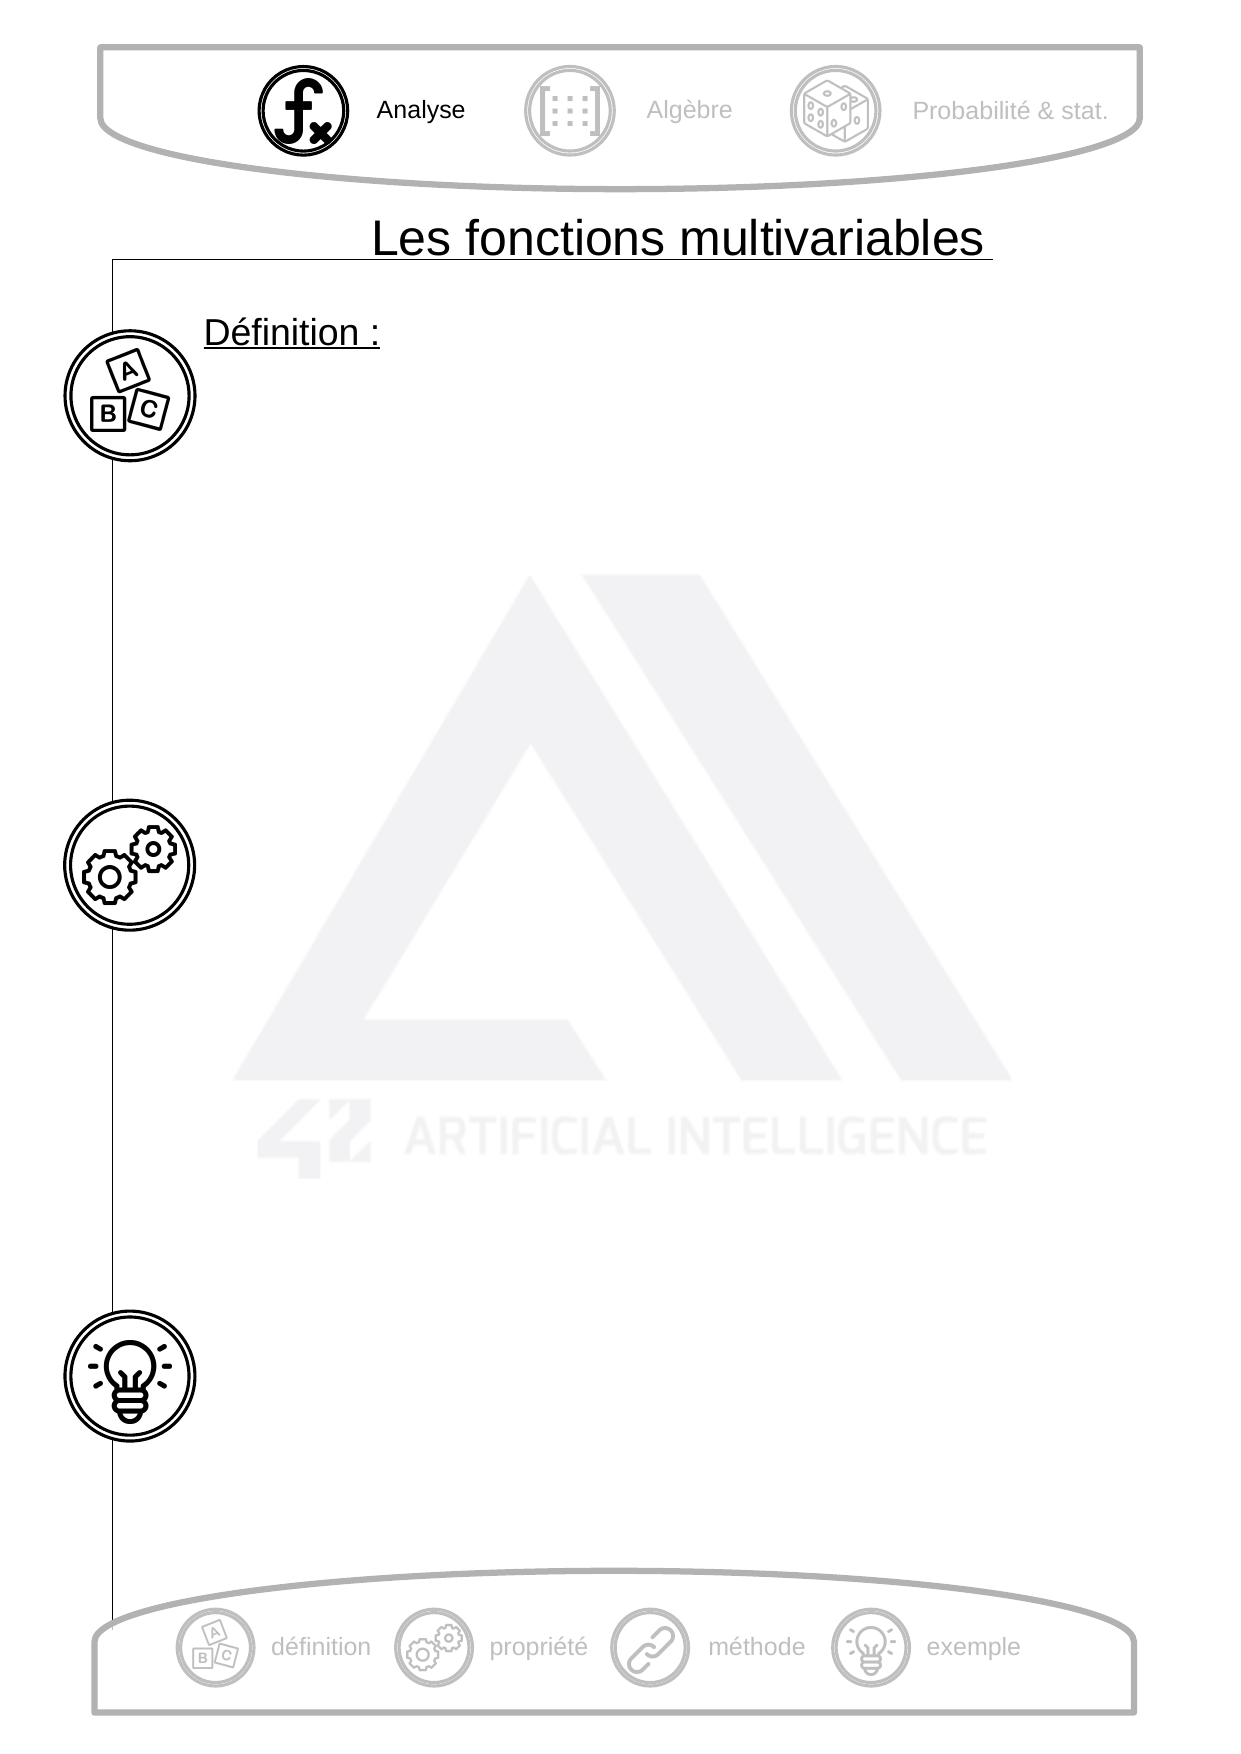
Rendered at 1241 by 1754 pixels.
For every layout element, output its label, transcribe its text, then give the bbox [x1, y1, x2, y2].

picture [88, 1340, 172, 1424]
text_box [94, 1570, 1134, 1713]
text_box Analyse [361, 88, 490, 146]
picture [59, 59, 1182, 1695]
text_box [65, 330, 188, 461]
text_box [100, 808, 159, 817]
text_box [100, 913, 160, 922]
text_box [64, 821, 82, 910]
text_box [100, 339, 160, 348]
text_box Les fonctions multivariables [356, 203, 1004, 274]
text_box [85, 913, 174, 931]
text_box [100, 47, 1140, 190]
text_box [64, 1311, 195, 1442]
text_box [177, 820, 195, 910]
text_box [73, 835, 82, 895]
text_box [86, 800, 174, 817]
text_box Définition : [188, 303, 1193, 518]
text_box [73, 358, 187, 453]
picture [270, 78, 336, 144]
picture [88, 348, 172, 432]
text_box [177, 835, 187, 896]
